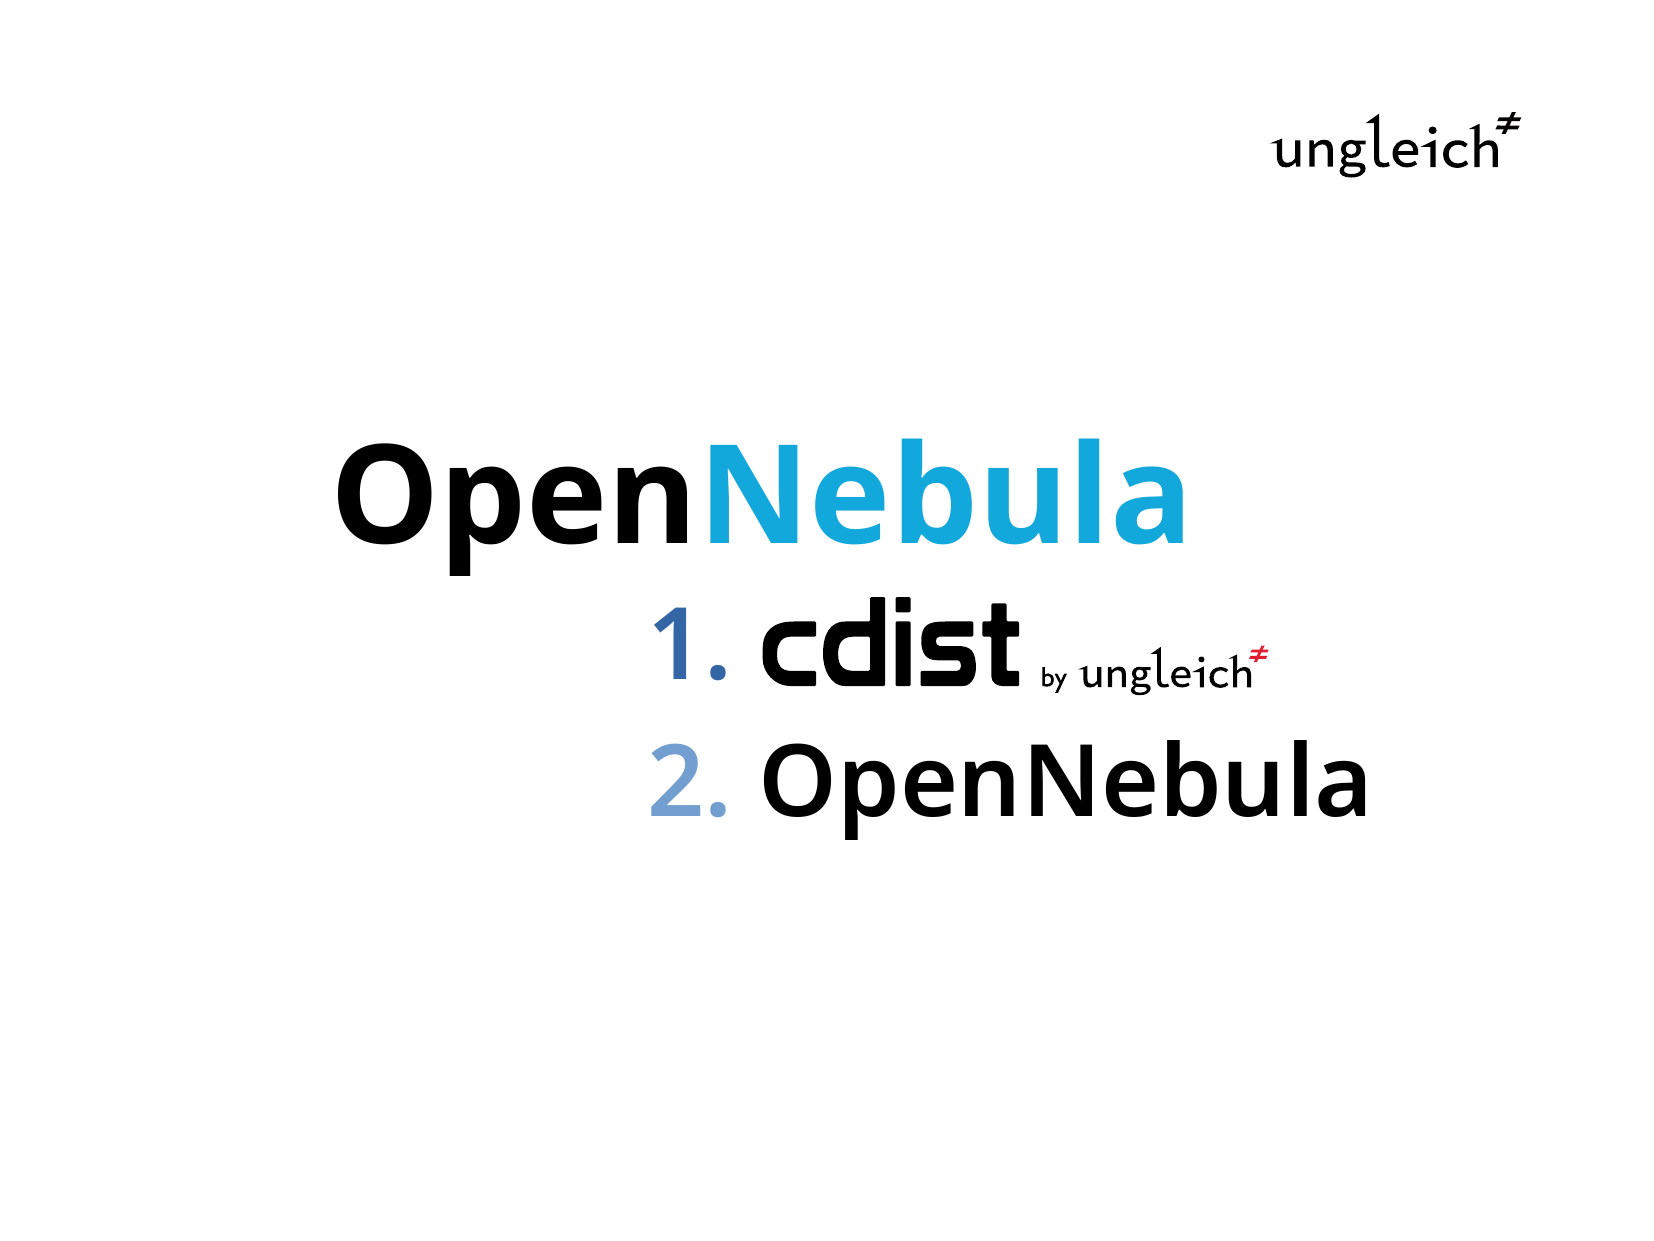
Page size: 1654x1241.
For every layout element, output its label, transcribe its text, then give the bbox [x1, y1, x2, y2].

title 1. 2. OpenNebula [647, 458, 1432, 959]
picture [736, 512, 1281, 706]
text_box OpenNebula [315, 389, 1209, 591]
